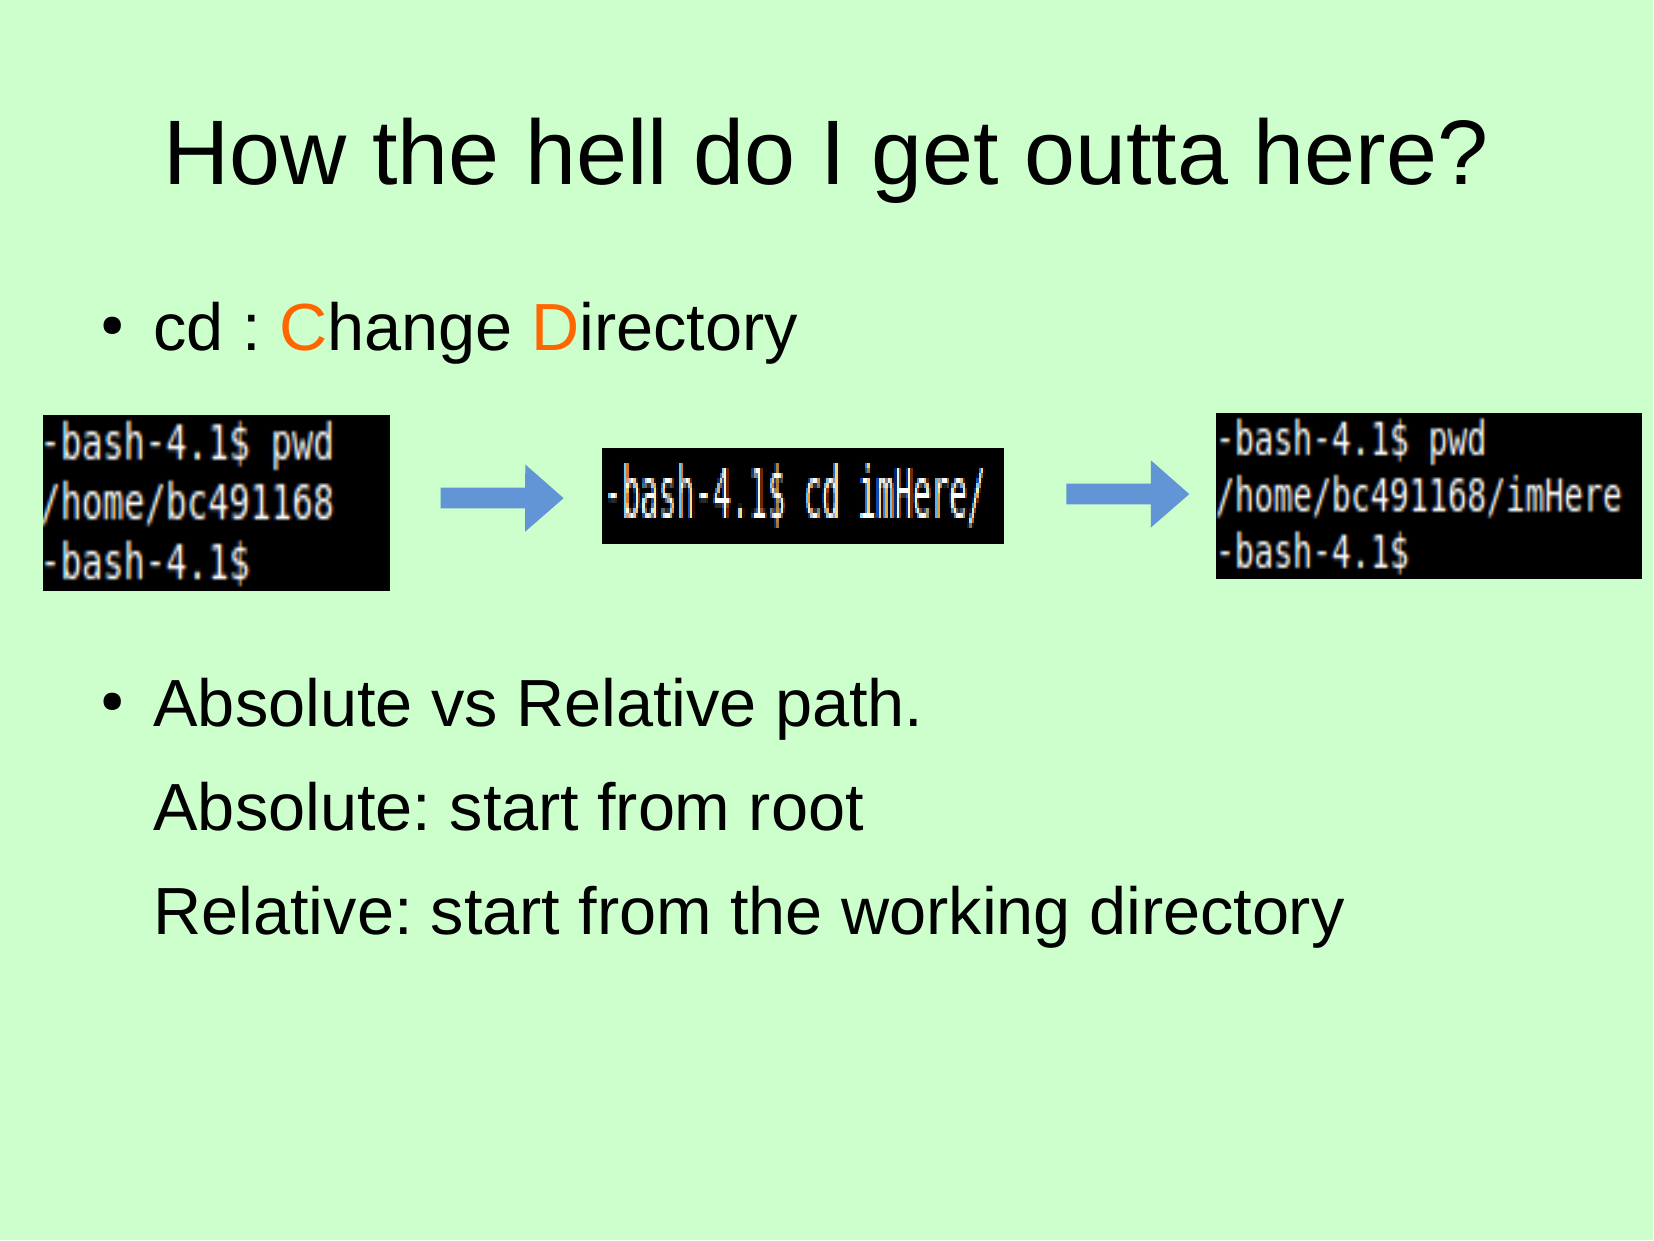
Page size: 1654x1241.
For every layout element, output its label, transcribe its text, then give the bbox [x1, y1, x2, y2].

picture [602, 448, 1004, 544]
picture [43, 415, 390, 591]
picture [1216, 413, 1642, 579]
picture [437, 460, 567, 536]
picture [1062, 456, 1193, 532]
title How the hell do I get outta here? [82, 49, 1571, 257]
list cd : Change Directory [82, 290, 1571, 634]
list Absolute vs Relative path. Absolute: start from root Relative: start from the working directory [82, 665, 1571, 1009]
